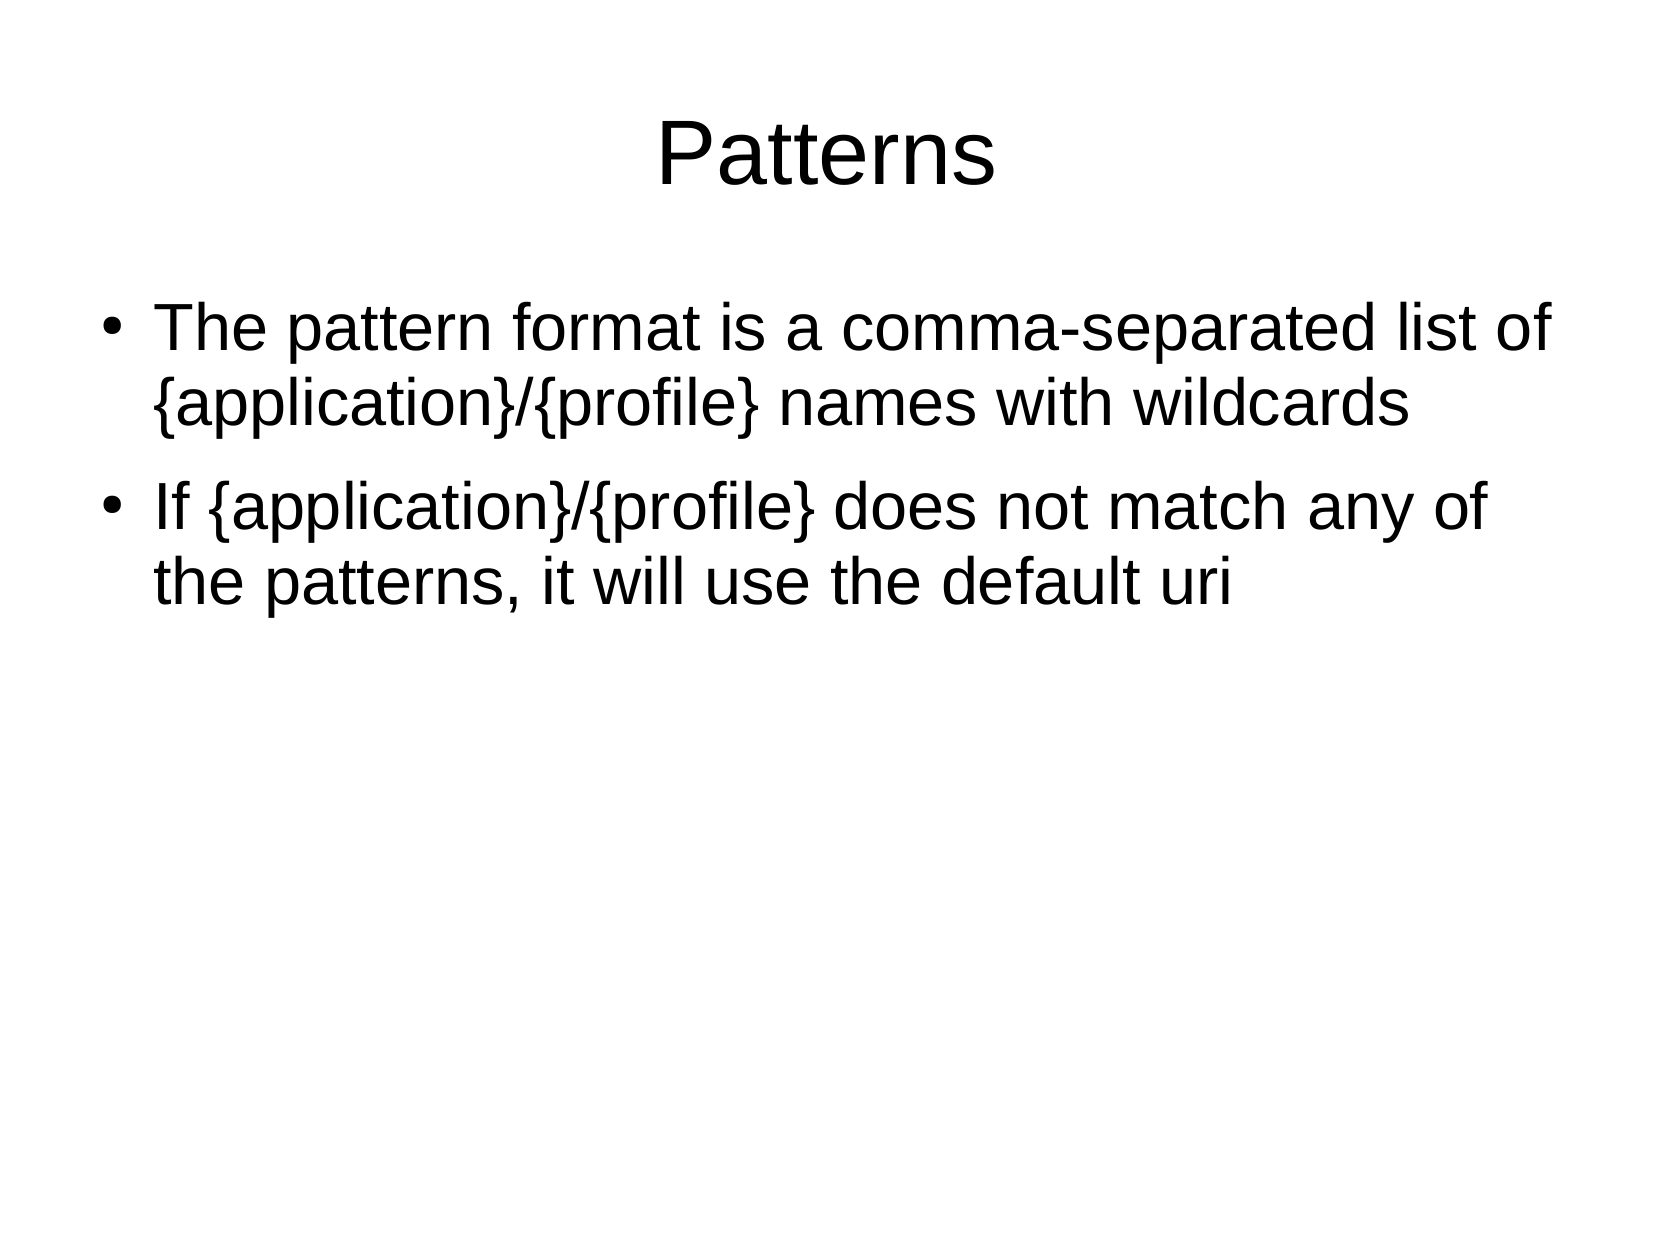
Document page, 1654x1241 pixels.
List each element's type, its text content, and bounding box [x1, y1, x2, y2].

title Patterns [82, 49, 1571, 257]
list The pattern format is a comma-separated list of {application}/{profile} names with wildcards If {application}/{profile} does not match any of the patterns, it will use the default uri [82, 290, 1571, 1109]
